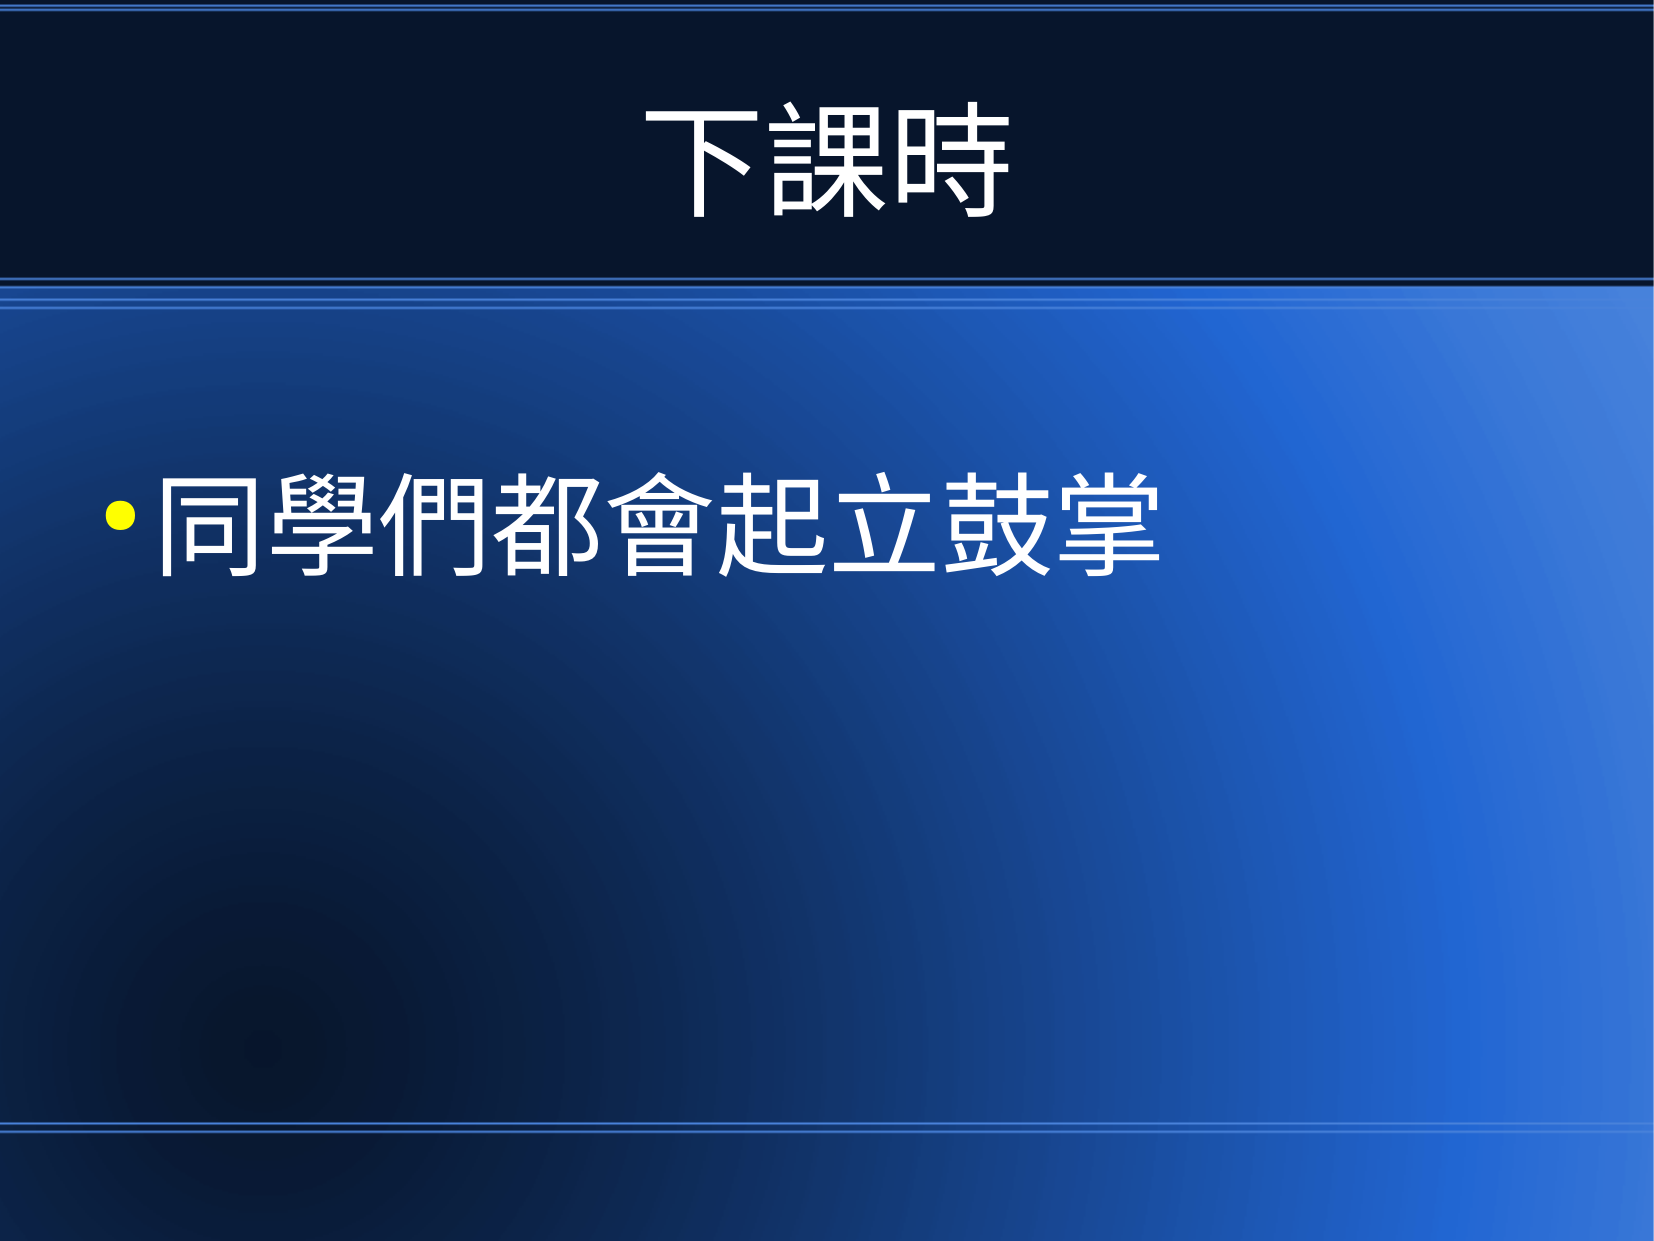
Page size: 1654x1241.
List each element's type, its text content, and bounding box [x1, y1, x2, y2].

picture [0, 0, 1654, 1241]
list 同學們都會起立鼓掌 [82, 355, 1571, 1241]
title 下課時 [82, 49, 1571, 257]
